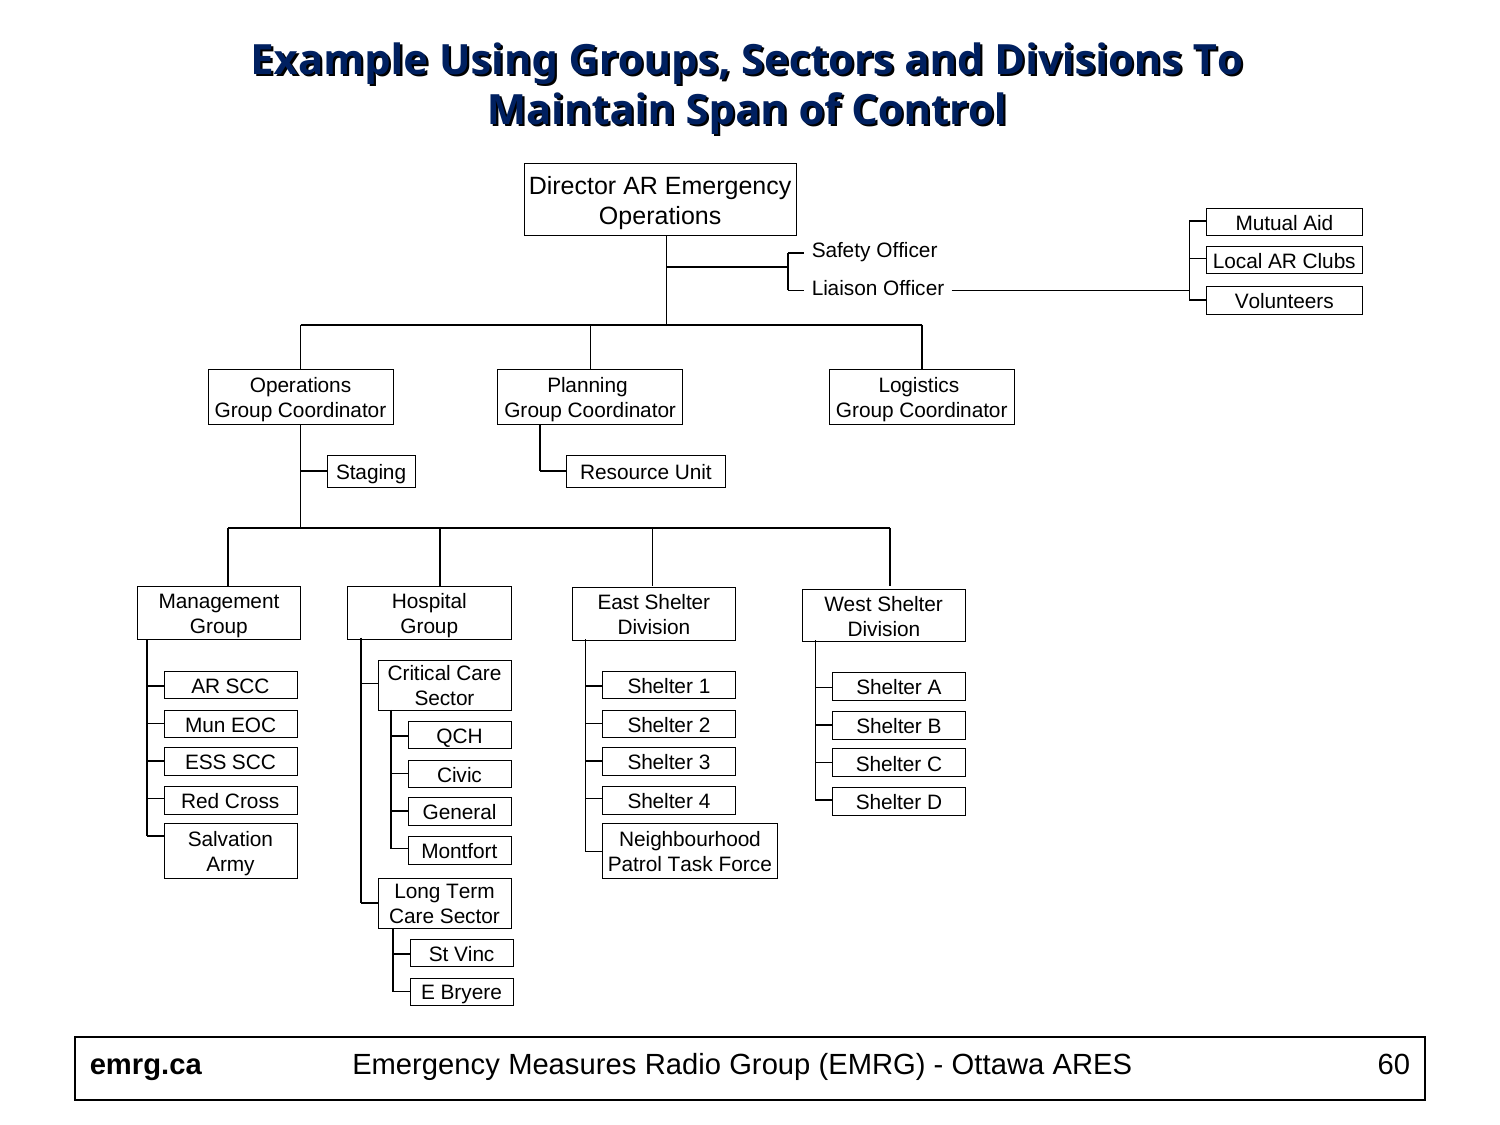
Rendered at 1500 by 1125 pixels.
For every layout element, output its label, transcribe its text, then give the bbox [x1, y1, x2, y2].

text_box Shelter 4 [602, 786, 736, 815]
text_box QCH [408, 720, 511, 749]
text_box Example Using Groups, Sectors and Divisions To Maintain Span of Control [146, 24, 1347, 127]
text_box Civic [408, 759, 511, 788]
text_box Director AR Emergency Operations [524, 163, 797, 236]
text_box West Shelter Division [802, 589, 966, 642]
text_box Shelter 1 [602, 670, 736, 699]
text_box Resource Unit [566, 454, 726, 487]
text_box E Bryere [410, 977, 514, 1006]
text_box Management Group [137, 586, 301, 639]
text_box Critical Care Sector [378, 659, 511, 710]
text_box Montfort [408, 836, 511, 864]
text_box AR SCC [163, 670, 297, 699]
text_box <number> [1246, 1037, 1426, 1103]
text_box Shelter B [832, 711, 966, 740]
text_box Planning Group Coordinator [497, 369, 683, 425]
text_box Salvation Army [163, 823, 297, 878]
text_box Shelter C [832, 748, 966, 777]
text_box East Shelter Division [572, 587, 736, 641]
text_box Staging [327, 454, 415, 487]
text_box Hospital Group [347, 586, 511, 639]
text_box Volunteers [1206, 286, 1363, 315]
text_box ESS SCC [163, 747, 297, 775]
text_box Mun EOC [163, 709, 297, 738]
text_box Mutual Aid [1206, 208, 1363, 236]
text_box Safety Officer Liaison Officer [797, 229, 960, 308]
text_box Shelter 2 [602, 709, 736, 738]
text_box Long Term Care Sector [378, 877, 511, 928]
text_box Local AR Clubs [1206, 245, 1363, 274]
text_box Operations Group Coordinator [207, 369, 394, 425]
text_box Emergency Measures Radio Group (EMRG) - Ottawa ARES [247, 1037, 1238, 1103]
text_box General [408, 797, 511, 825]
text_box Logistics Group Coordinator [829, 369, 1015, 425]
text_box Shelter A [832, 672, 966, 700]
text_box St Vinc [410, 939, 514, 967]
text_box Neighbourhood Patrol Task Force [602, 823, 778, 878]
text_box Red Cross [163, 786, 297, 815]
text_box Shelter 3 [602, 747, 736, 775]
text_box Shelter D [832, 787, 966, 816]
